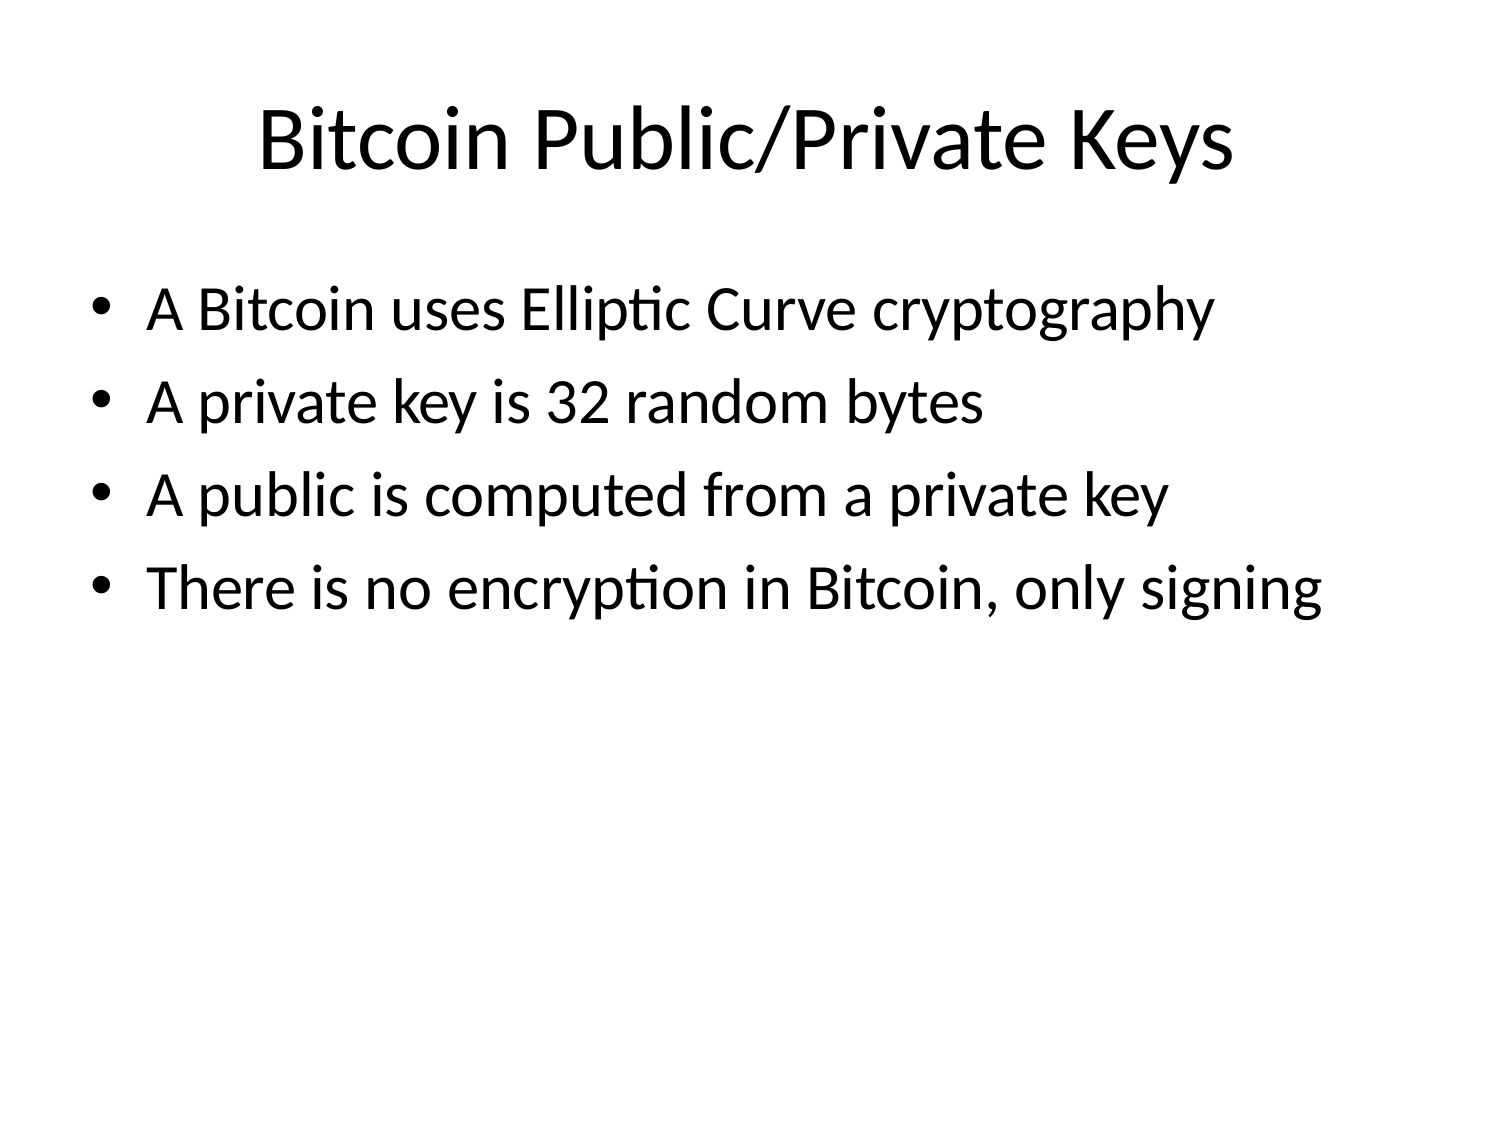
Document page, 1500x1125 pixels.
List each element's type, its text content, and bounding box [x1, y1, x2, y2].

title Bitcoin Public/Private Keys [90, 33, 1410, 298]
text_box A Bitcoin uses Elliptic Curve cryptography A private key is 32 random bytes A public is computed from a private key There is no encryption in Bitcoin, only signing [87, 266, 1333, 623]
